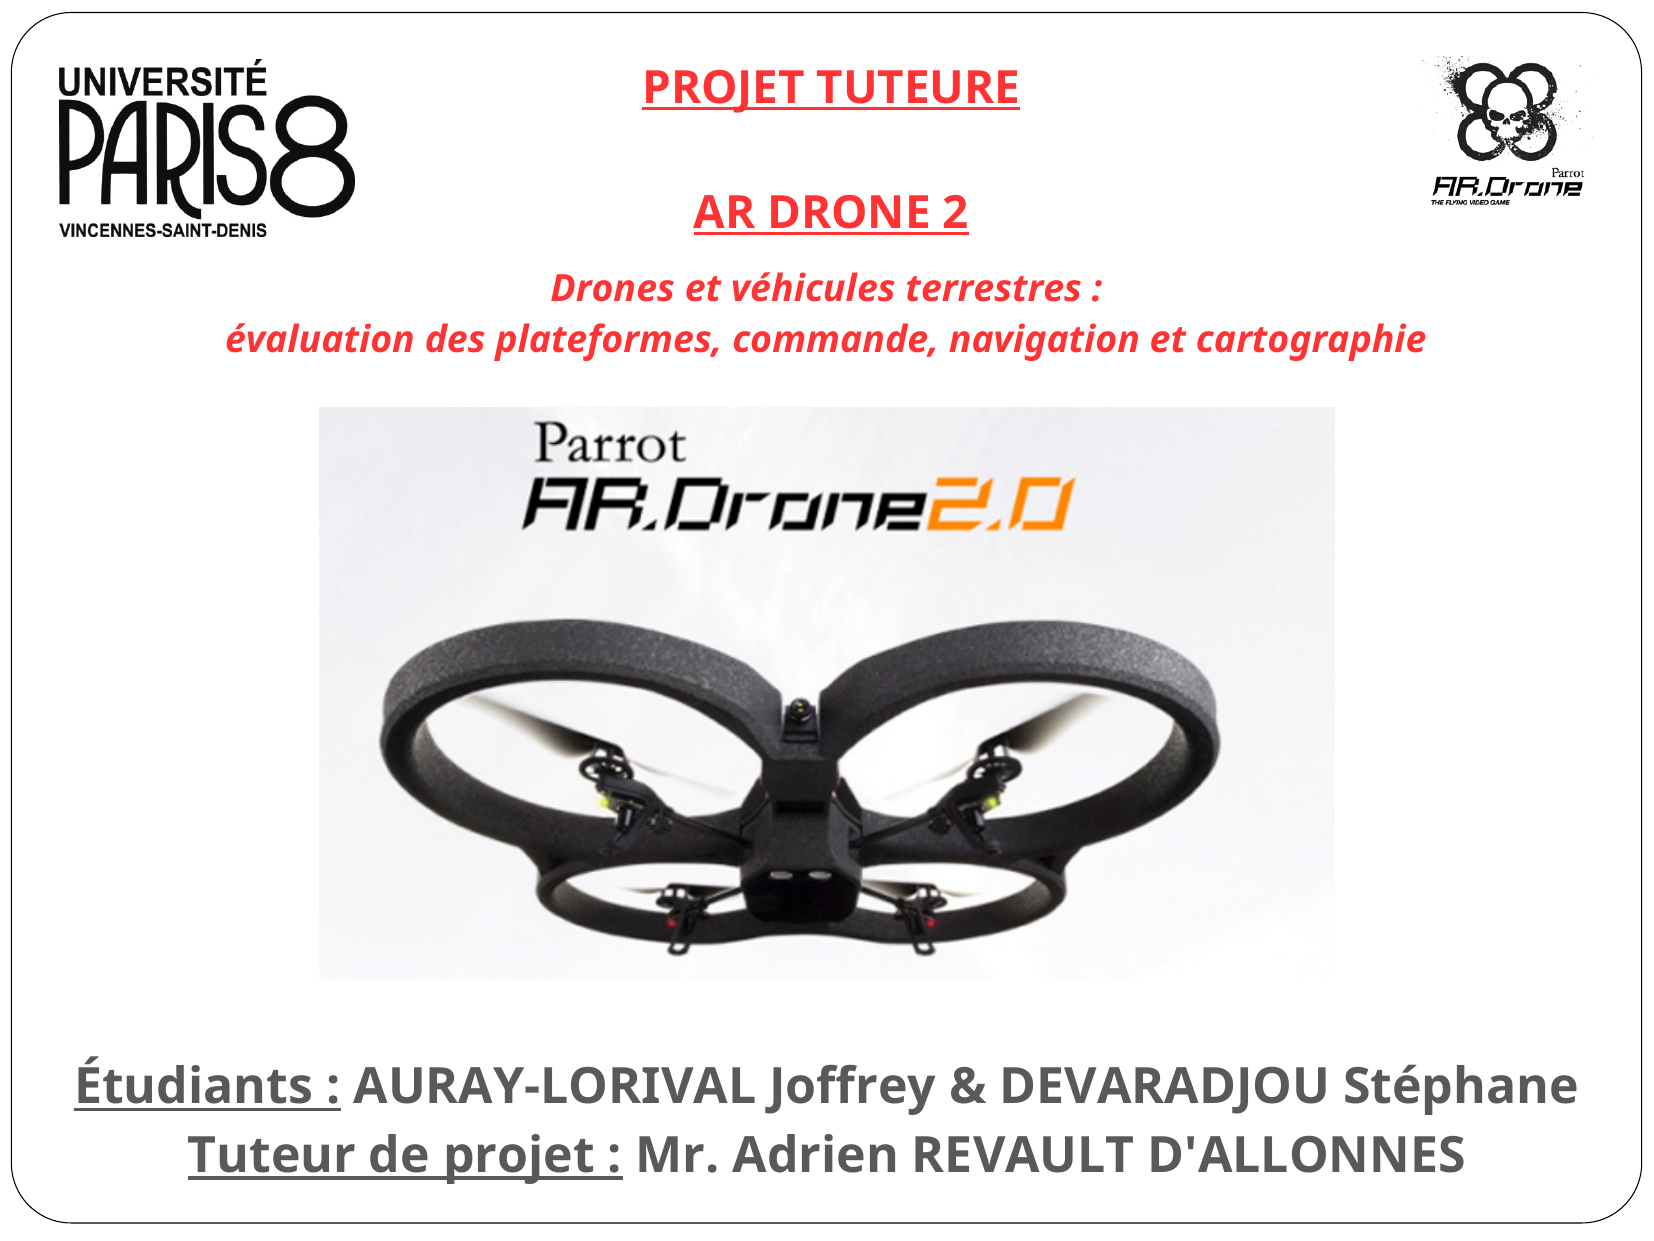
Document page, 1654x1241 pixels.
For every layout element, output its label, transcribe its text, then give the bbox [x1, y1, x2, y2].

text_box Étudiants : AURAY-LORIVAL Joffrey & DEVARADJOU Stéphane Tuteur de projet : Mr. Adrien REVAULT D'ALLONNES [92, 1042, 1561, 1183]
picture [59, 59, 355, 237]
picture [319, 407, 1335, 980]
text_box Drones et véhicules terrestres : évaluation des plateformes, commande, navigation et cartographie [202, 253, 1452, 363]
picture [1417, 56, 1595, 235]
text_box PROJET TUTEURE AR DRONE 2 [626, 47, 1037, 233]
